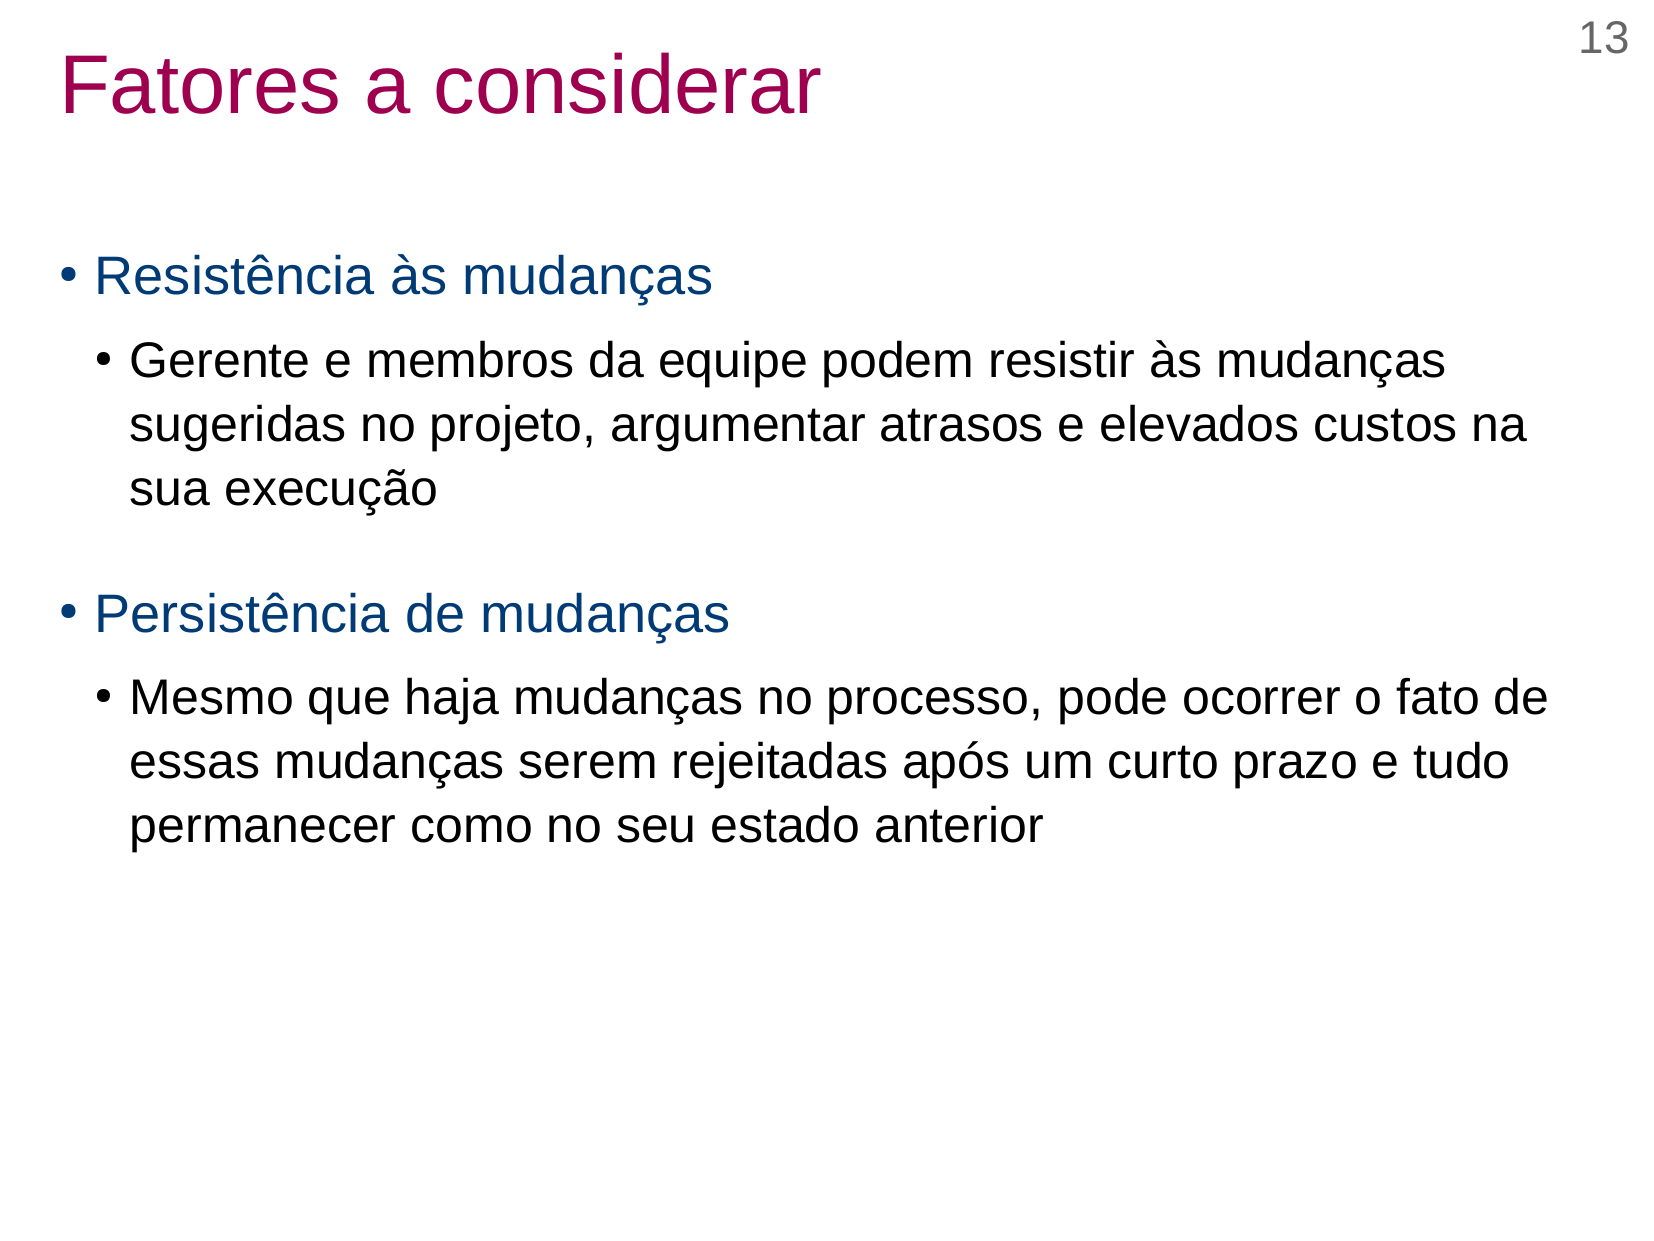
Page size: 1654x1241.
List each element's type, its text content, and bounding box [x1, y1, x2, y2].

list Resistência às mudanças Gerente e membros da equipe podem resistir às mudanças sugeridas no projeto, argumentar atrasos e elevados custos na sua execução Persistência de mudanças Mesmo que haja mudanças no processo, pode ocorrer o fato de essas mudanças serem rejeitadas após um curto prazo e tudo permanecer como no seu estado anterior [59, 236, 1595, 1211]
title Fatores a considerar [59, 29, 1595, 148]
